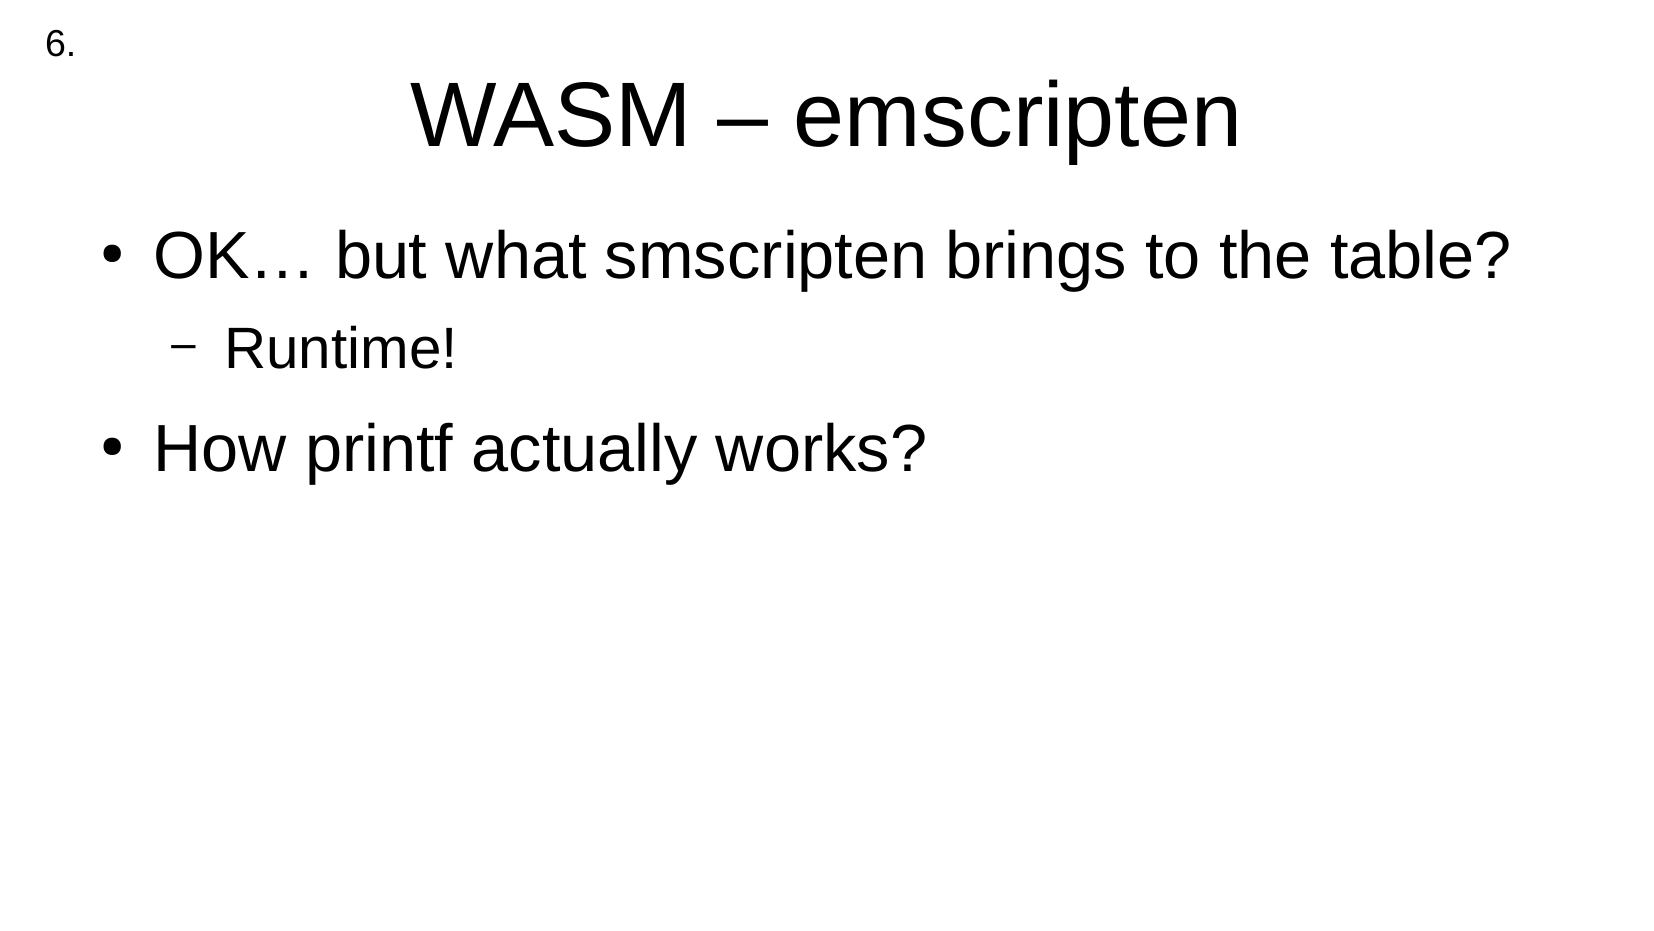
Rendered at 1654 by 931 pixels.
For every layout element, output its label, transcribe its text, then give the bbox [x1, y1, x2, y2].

title WASM – emscripten [82, 37, 1571, 193]
list OK… but what smscripten brings to the table? Runtime! How printf actually works? [82, 217, 1571, 758]
text_box 6. [30, 15, 92, 72]
